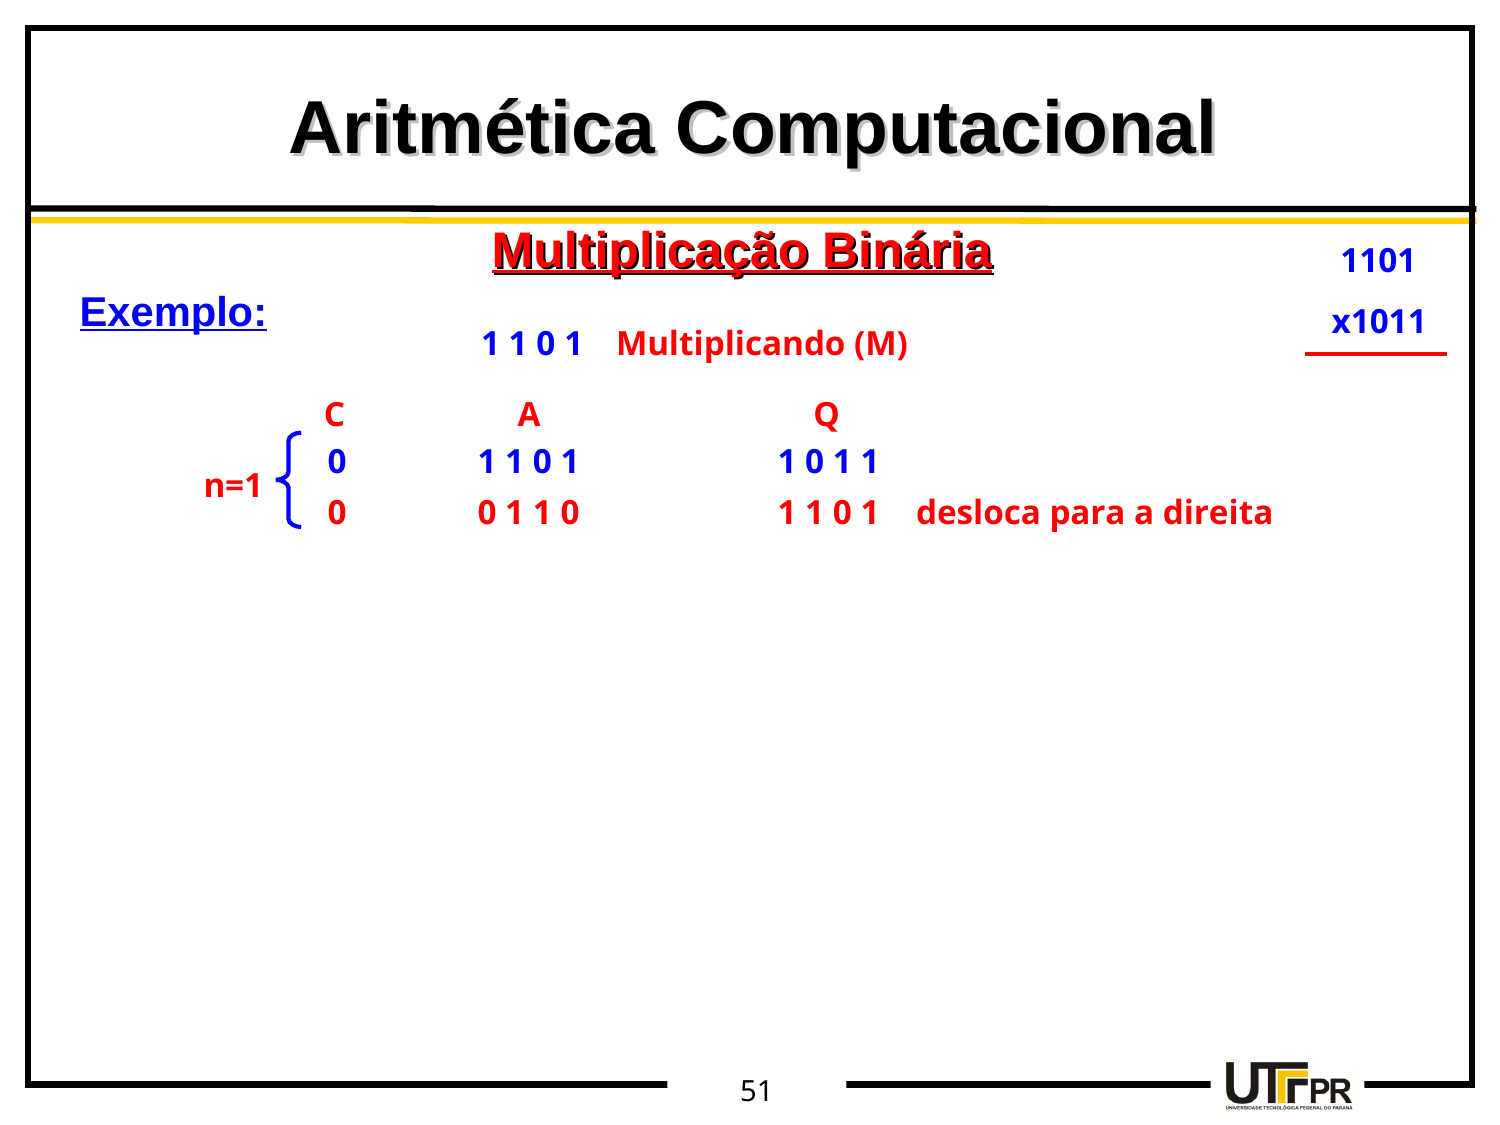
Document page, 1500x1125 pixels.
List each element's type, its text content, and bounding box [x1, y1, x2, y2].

list Multiplicação Binária Exemplo: [64, 220, 1419, 990]
text_box 1 1 0 1 [466, 314, 599, 370]
text_box 0 0 1 1 0 1 1 0 1 [312, 483, 895, 539]
text_box n=1 [188, 456, 279, 512]
text_box desloca para a direita [901, 483, 1290, 539]
title Aritmética Computacional [29, 85, 1477, 180]
text_box Q [798, 385, 855, 432]
text_box A [502, 385, 556, 432]
text_box C [309, 385, 361, 441]
picture [1225, 1062, 1353, 1110]
text_box 1101 x1011 [1316, 231, 1442, 348]
text_box Multiplicando (M) [601, 314, 924, 370]
text_box Q [820, 406, 832, 422]
text_box 0 1 1 0 1 1 0 1 1 [312, 432, 895, 483]
